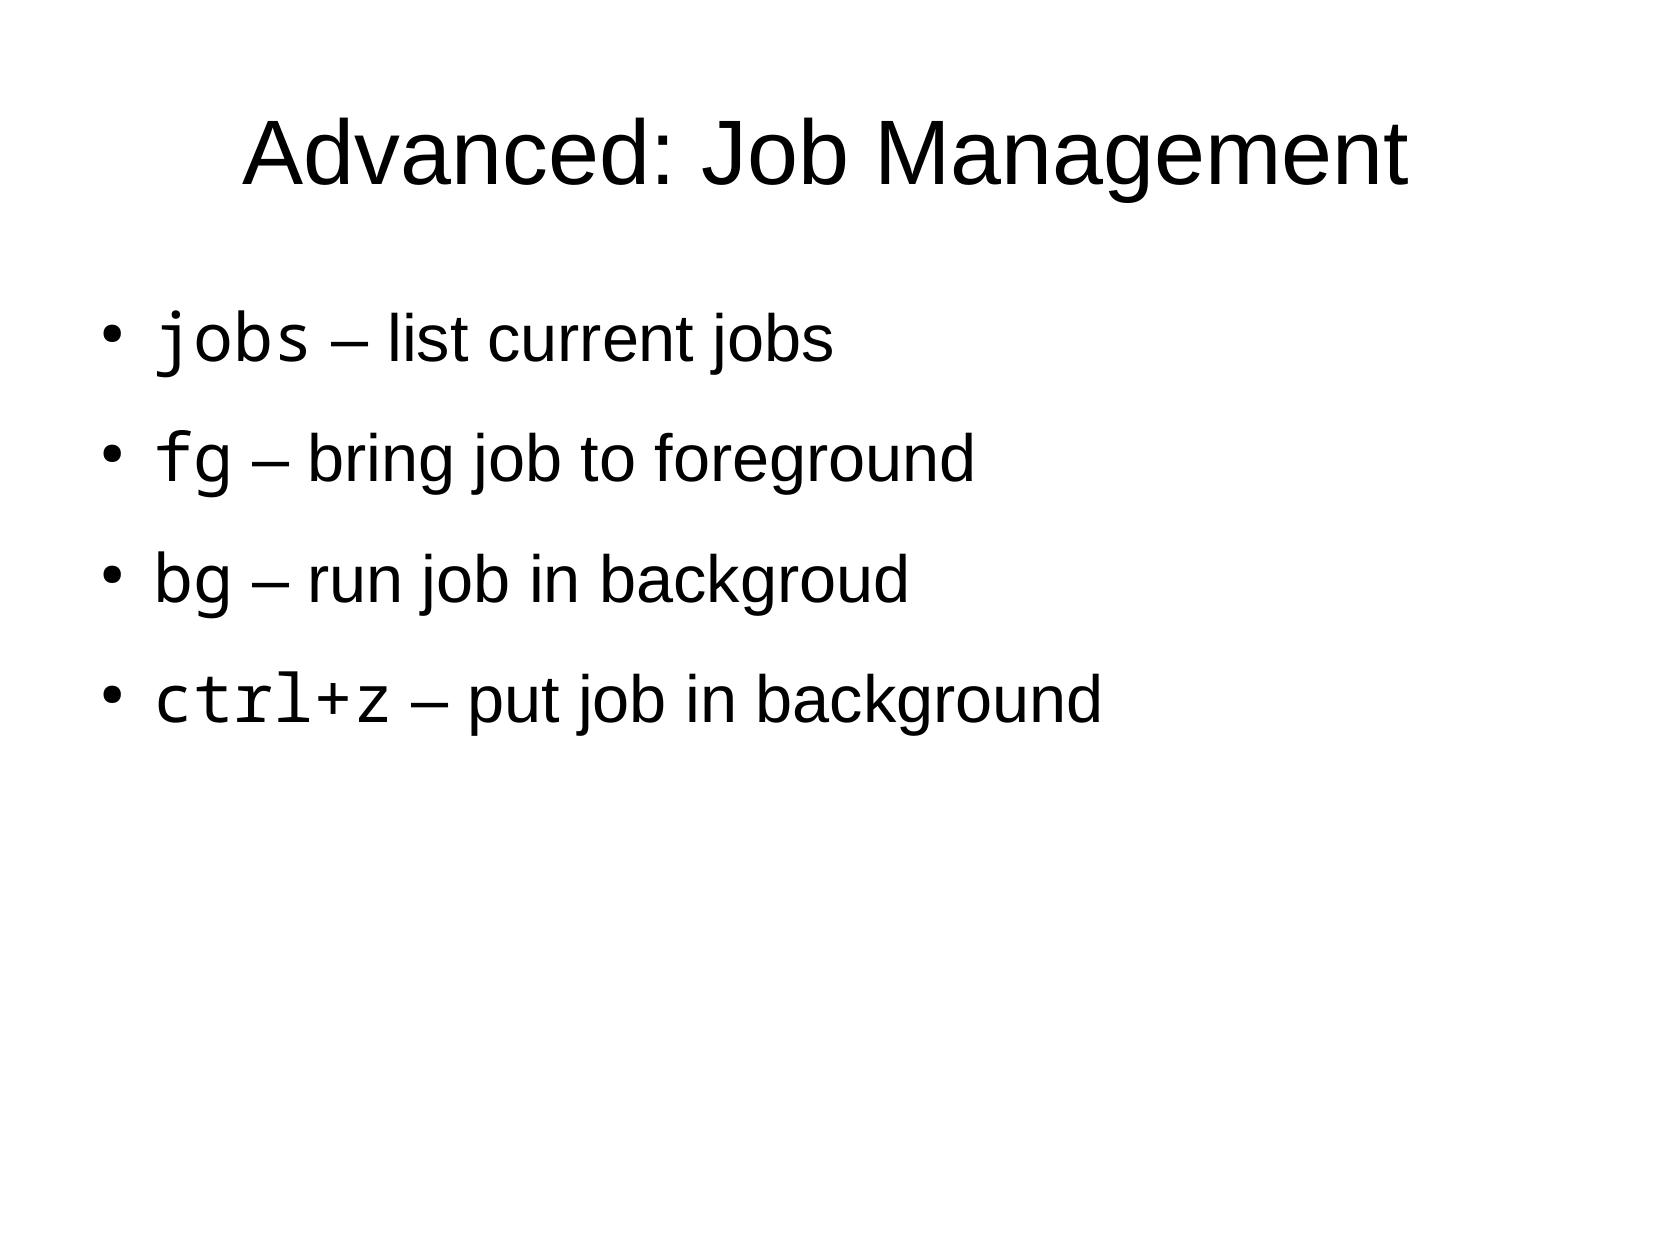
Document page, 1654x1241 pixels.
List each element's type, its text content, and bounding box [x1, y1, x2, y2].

list jobs – list current jobs fg – bring job to foreground bg – run job in backgroud ctrl+z – put job in background [82, 290, 1571, 1010]
title Advanced: Job Management [82, 49, 1571, 257]
